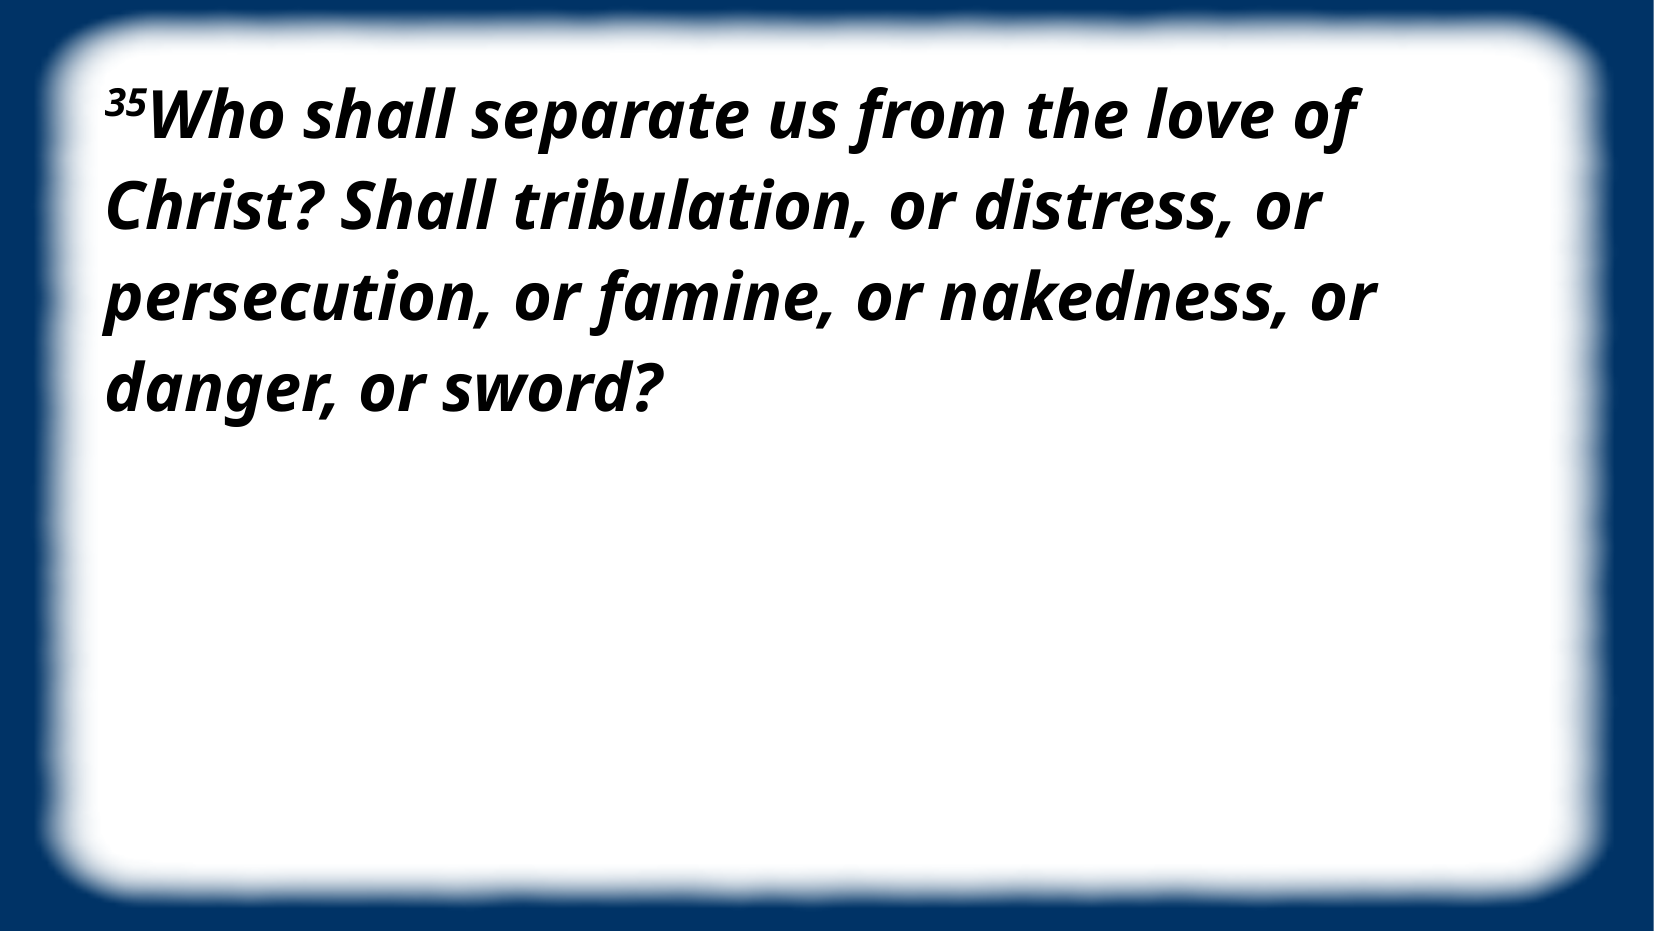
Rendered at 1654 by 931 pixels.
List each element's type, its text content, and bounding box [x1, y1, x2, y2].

text_box 35Who shall separate us from the love of Christ? Shall tribulation, or distress, or persecution, or famine, or nakedness, or danger, or sword? [90, 60, 1546, 397]
picture [0, 0, 1654, 931]
